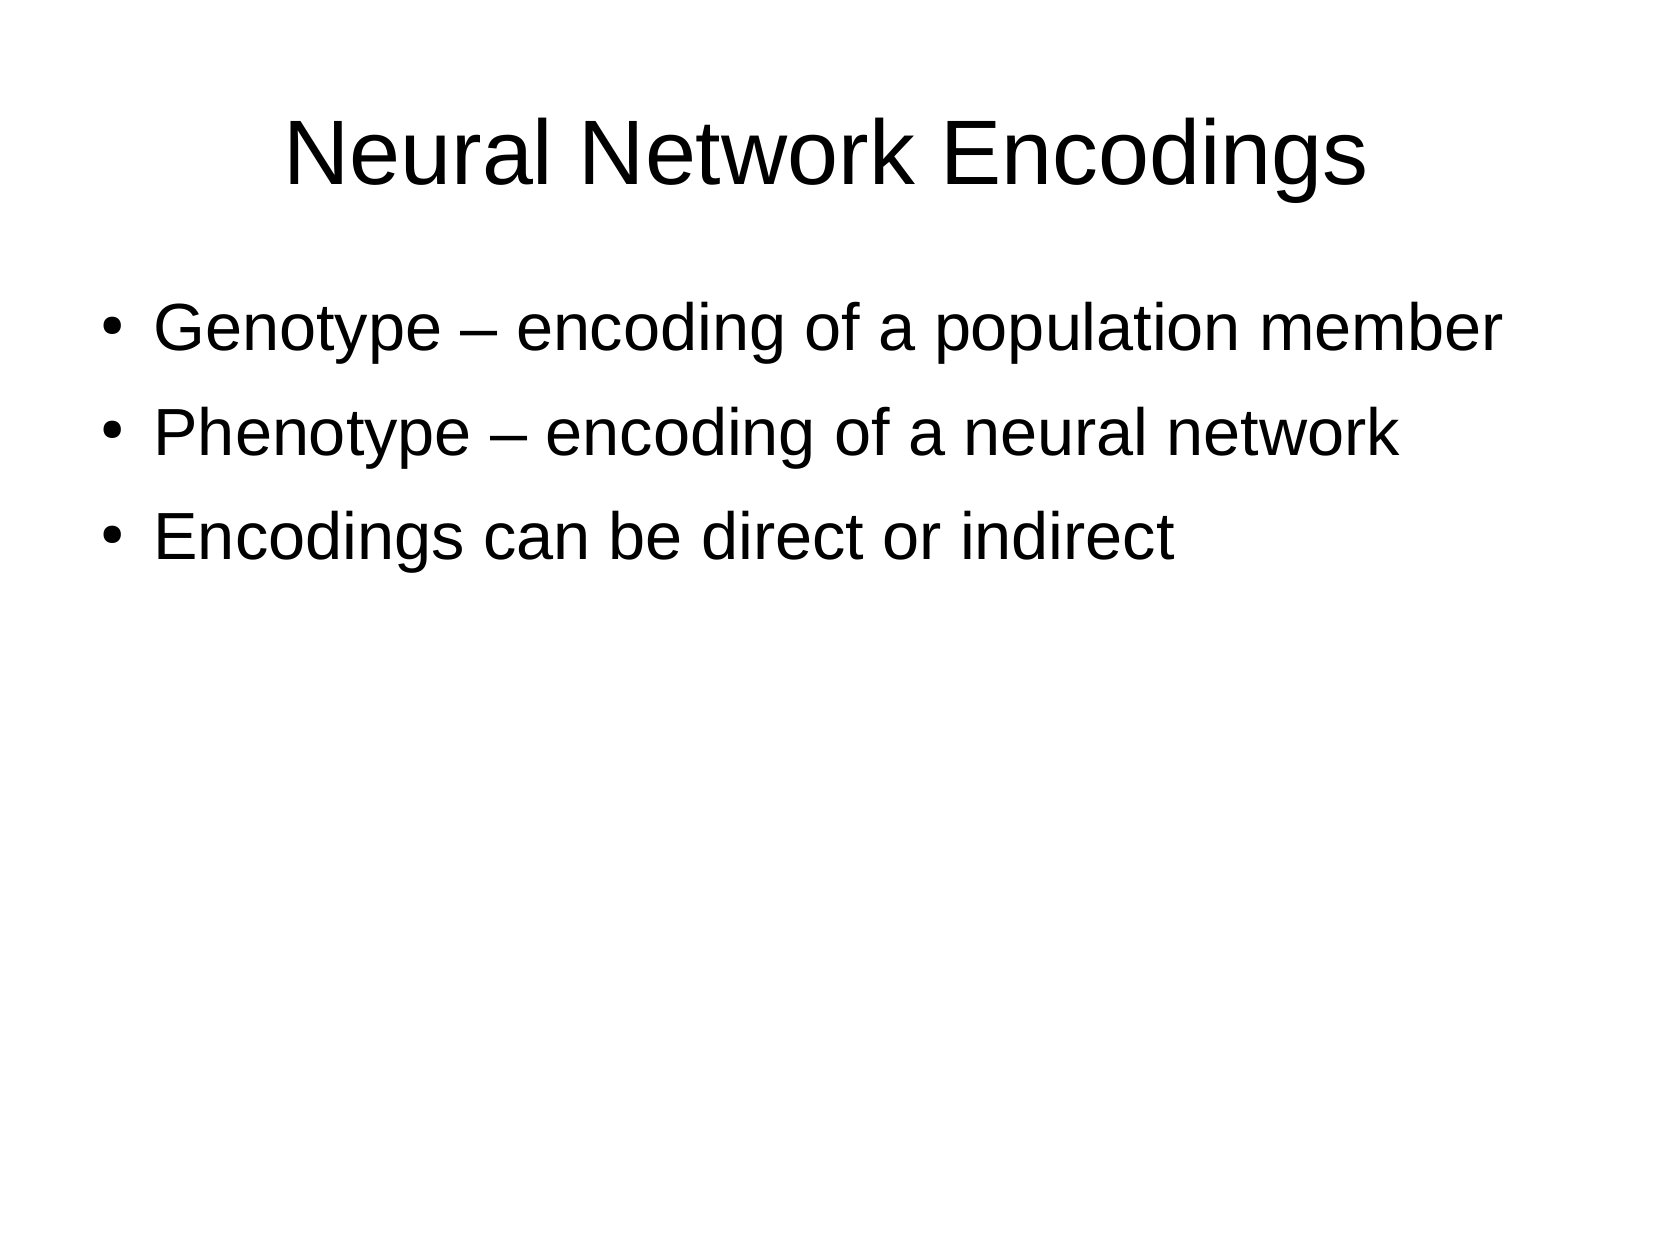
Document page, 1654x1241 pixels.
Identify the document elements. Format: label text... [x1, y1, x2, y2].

title Neural Network Encodings [82, 49, 1571, 257]
list Genotype – encoding of a population member Phenotype – encoding of a neural network Encodings can be direct or indirect [82, 290, 1571, 1010]
